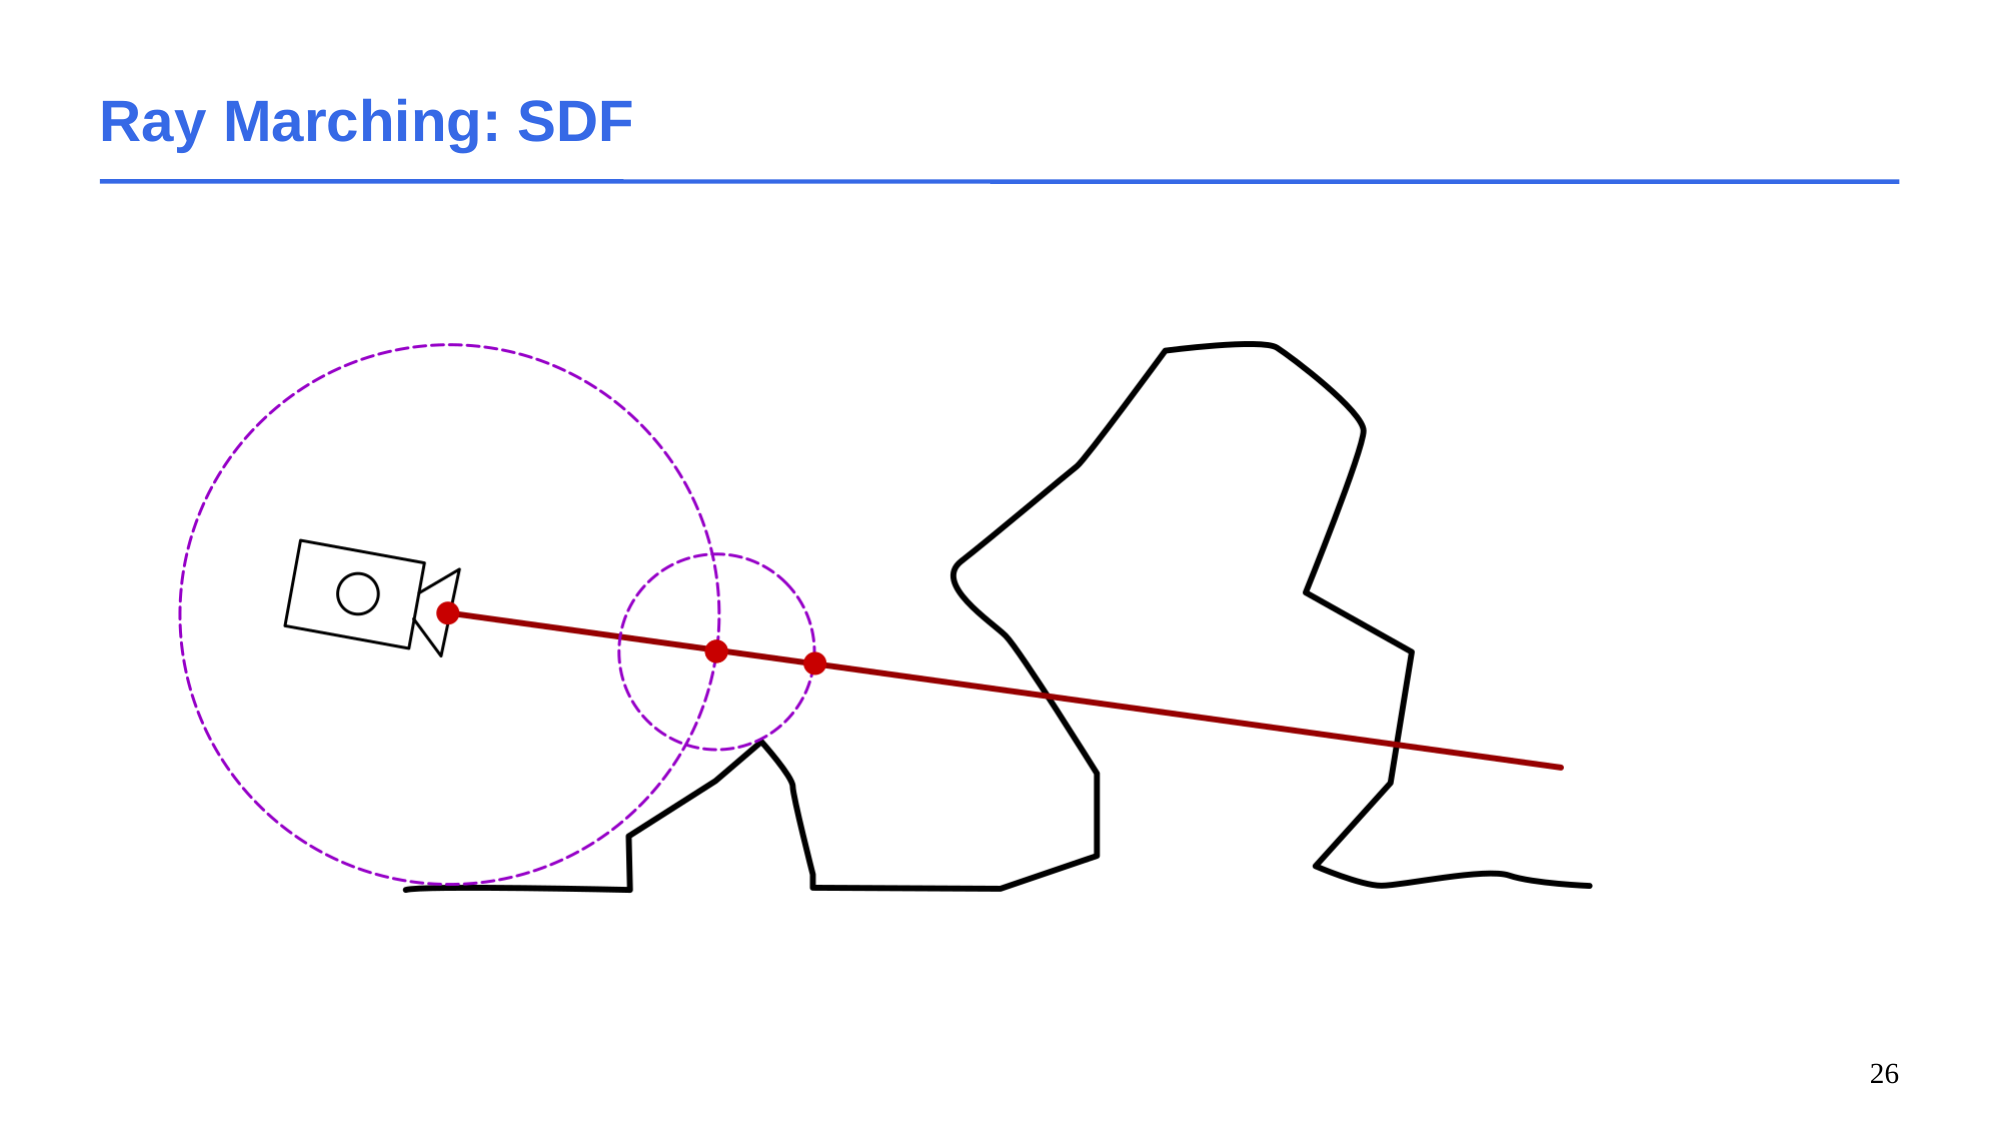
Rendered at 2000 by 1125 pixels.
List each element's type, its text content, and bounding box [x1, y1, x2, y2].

title Ray Marching: SDF [99, 27, 1900, 215]
picture [176, 299, 1726, 1045]
